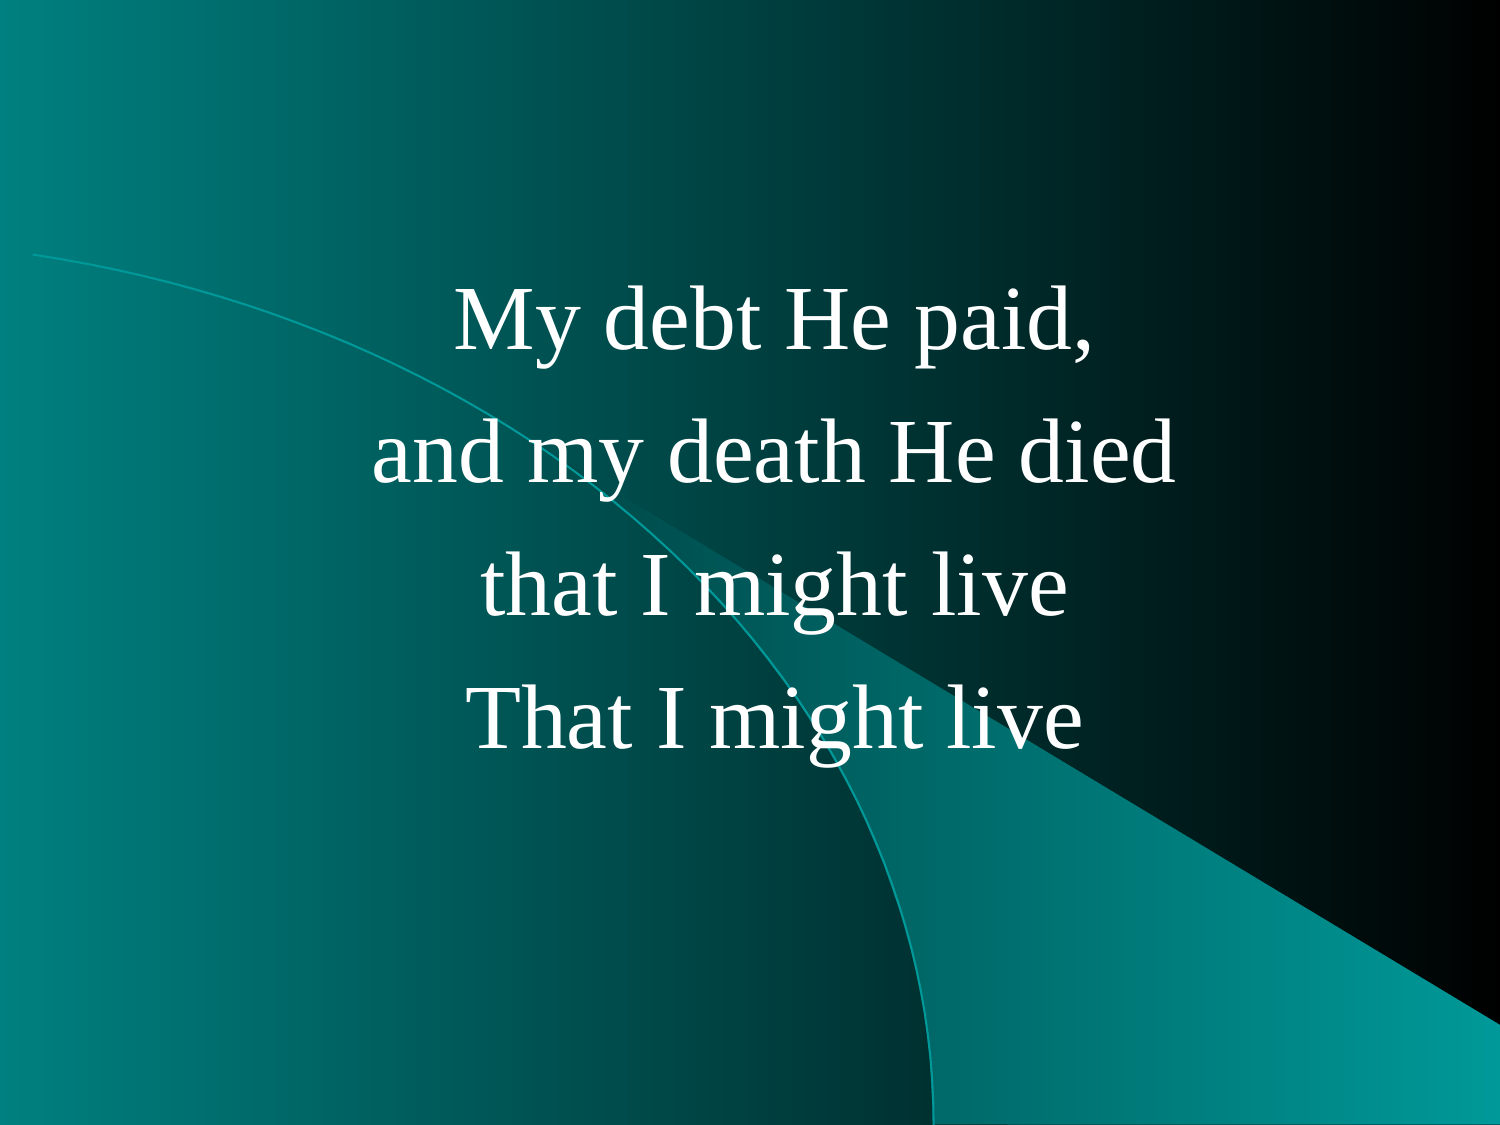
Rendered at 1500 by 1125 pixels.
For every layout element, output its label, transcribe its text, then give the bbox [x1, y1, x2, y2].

subtitle My debt He paid, and my death He died that I might live That I might live [112, 174, 1438, 850]
